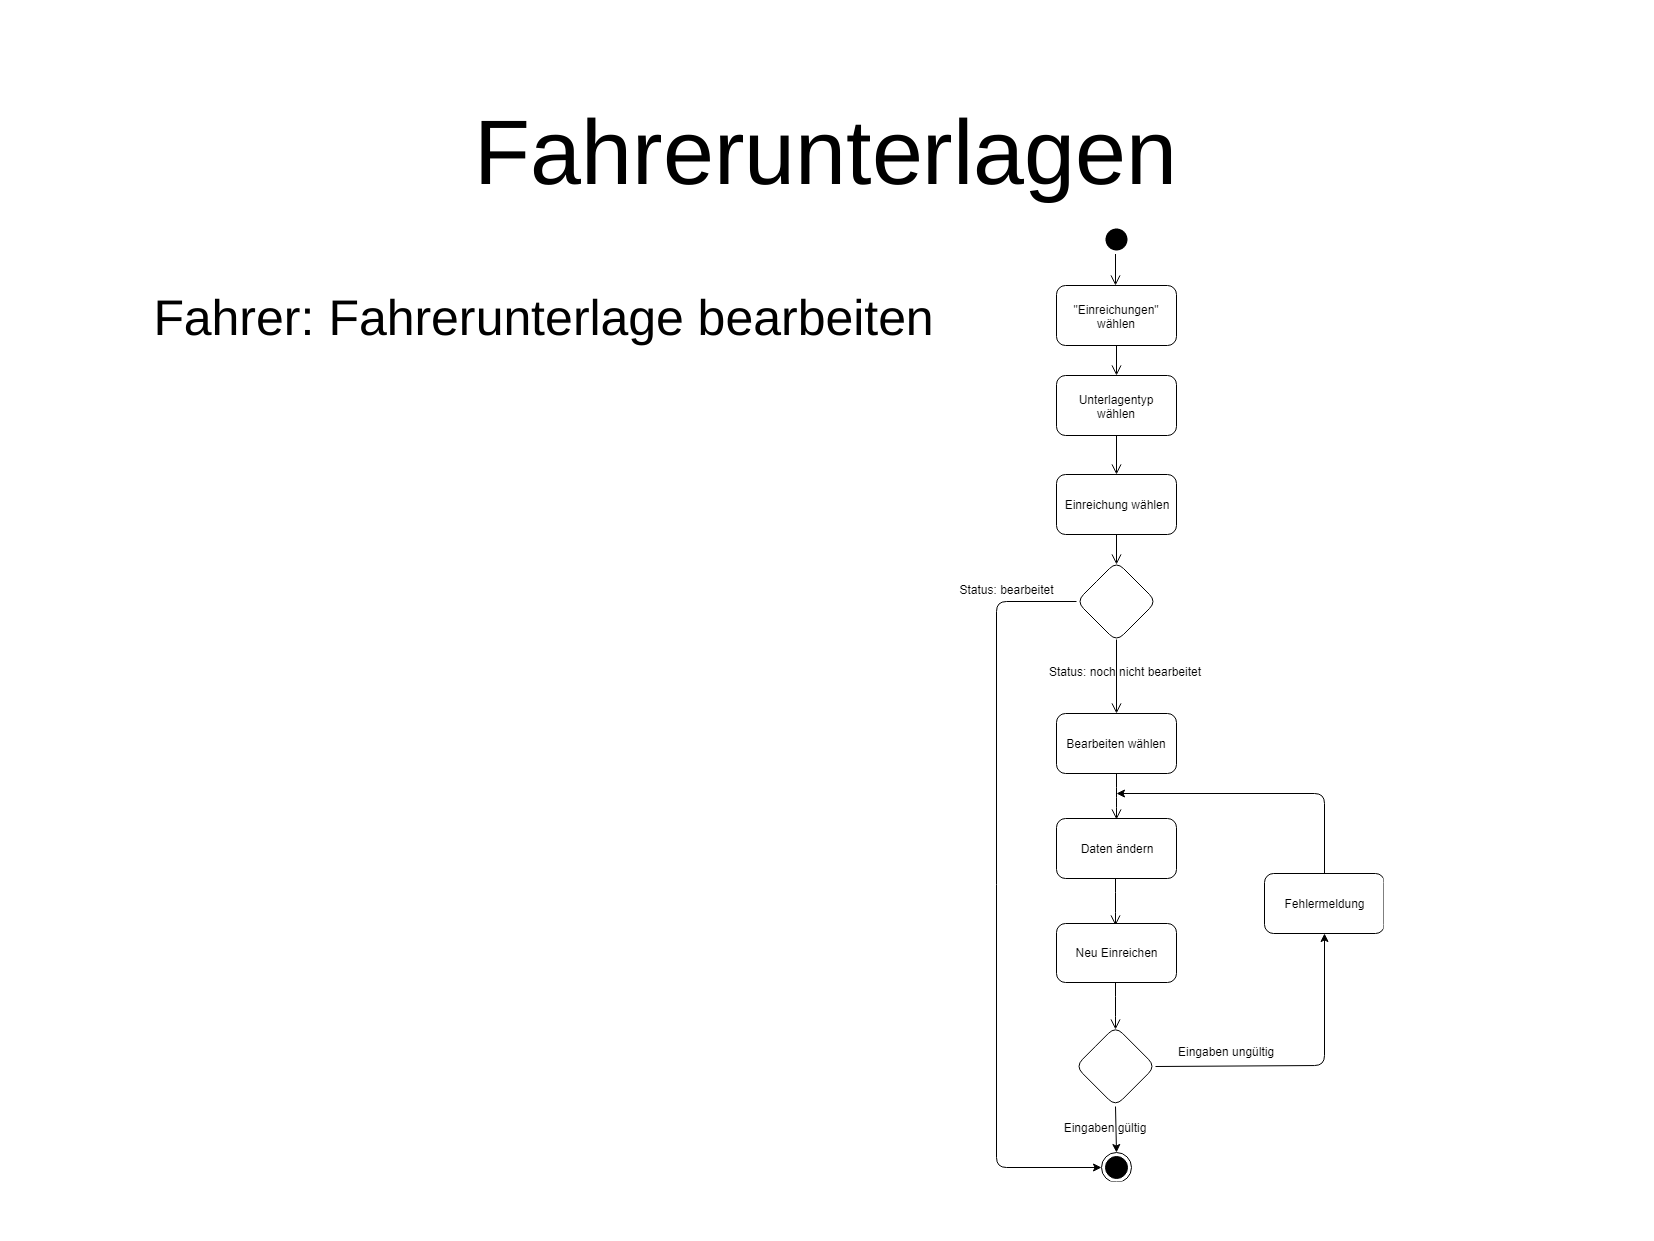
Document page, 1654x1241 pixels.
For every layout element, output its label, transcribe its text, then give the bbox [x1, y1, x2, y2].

picture [956, 223, 1384, 290]
list Fahrer: Fahrerunterlage bearbeiten [82, 290, 1571, 1109]
picture [956, 1109, 1384, 1182]
title Fahrerunterlagen [82, 49, 1571, 257]
